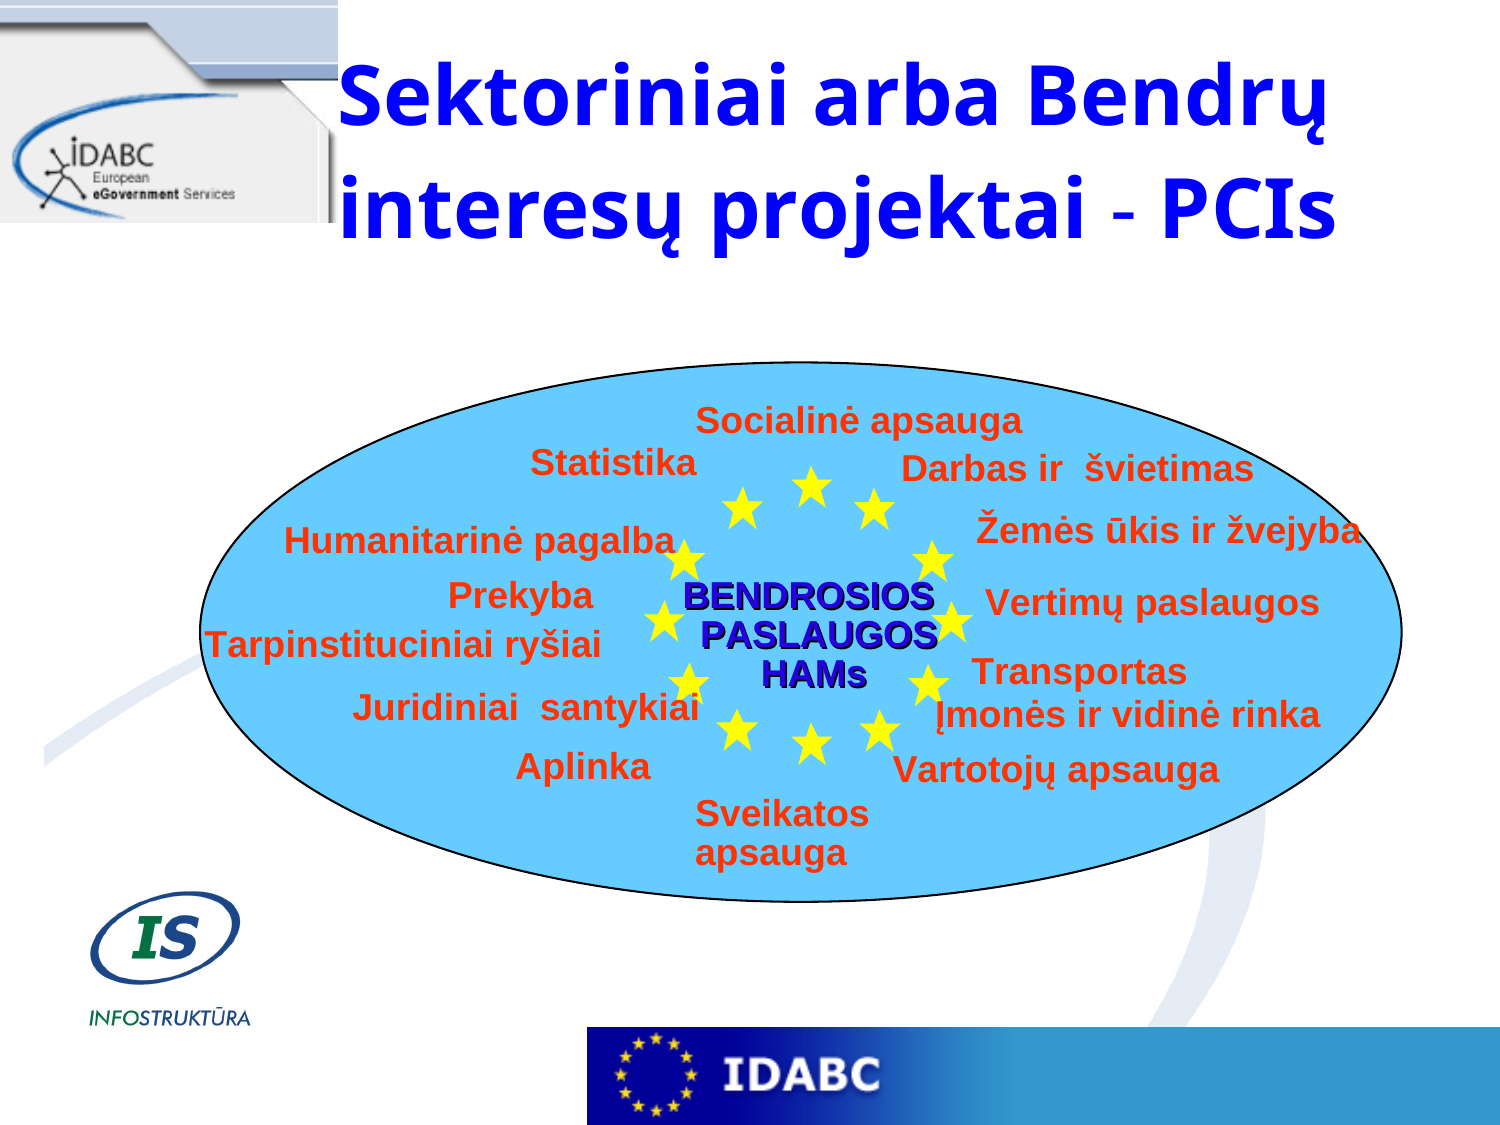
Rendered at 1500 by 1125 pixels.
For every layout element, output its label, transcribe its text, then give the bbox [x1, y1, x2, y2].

text_box Statistika [515, 437, 712, 491]
text_box Įmonės ir vidinė rinka [920, 689, 1336, 743]
text_box Transportas [960, 645, 1203, 689]
text_box [200, 362, 1402, 902]
text_box Aplinka [500, 741, 762, 796]
text_box Sveikatos apsauga [680, 787, 907, 881]
text_box Vertimų paslaugos [970, 576, 1336, 631]
text_box Prekyba [433, 569, 609, 624]
picture [0, 0, 1500, 1125]
text_box Žemės ūkis ir žvejyba [961, 505, 1377, 559]
text_box Tarpinstituciniai ryšiai [189, 619, 618, 674]
text_box Socialinė apsauga [680, 395, 1038, 449]
text_box Darbas ir švietimas [886, 442, 1270, 497]
text_box Juridiniai santykiai [337, 681, 667, 736]
title Sektoriniai arba Bendrų interesų projektai - PCIs [337, 49, 1500, 250]
text_box BENDROSIOS PASLAUGOS HAMs [667, 570, 960, 742]
text_box Humanitarinė pagalba [268, 514, 691, 569]
text_box Vartotojų apsauga [877, 744, 1318, 798]
